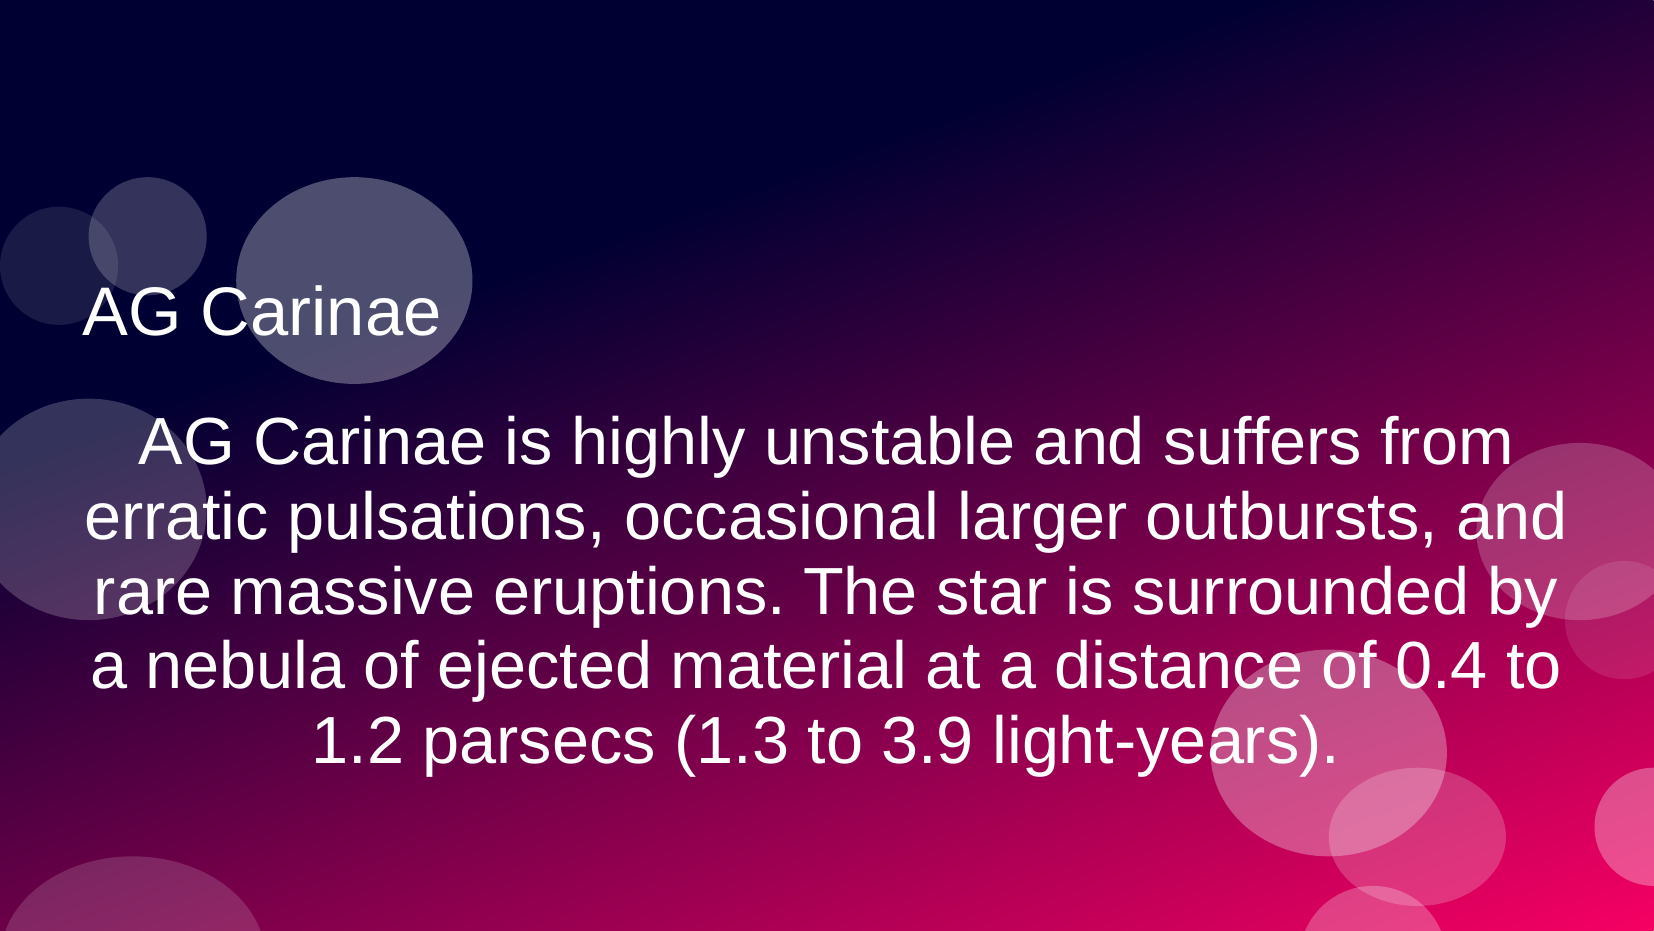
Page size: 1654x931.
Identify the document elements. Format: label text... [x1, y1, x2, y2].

subtitle AG Carinae is highly unstable and suffers from erratic pulsations, occasional larger outbursts, and rare massive eruptions. The star is surrounded by a nebula of ejected material at a distance of 0.4 to 1.2 parsecs (1.3 to 3.9 light-years). [82, 404, 1571, 779]
title AG Carinae [82, 234, 1571, 390]
